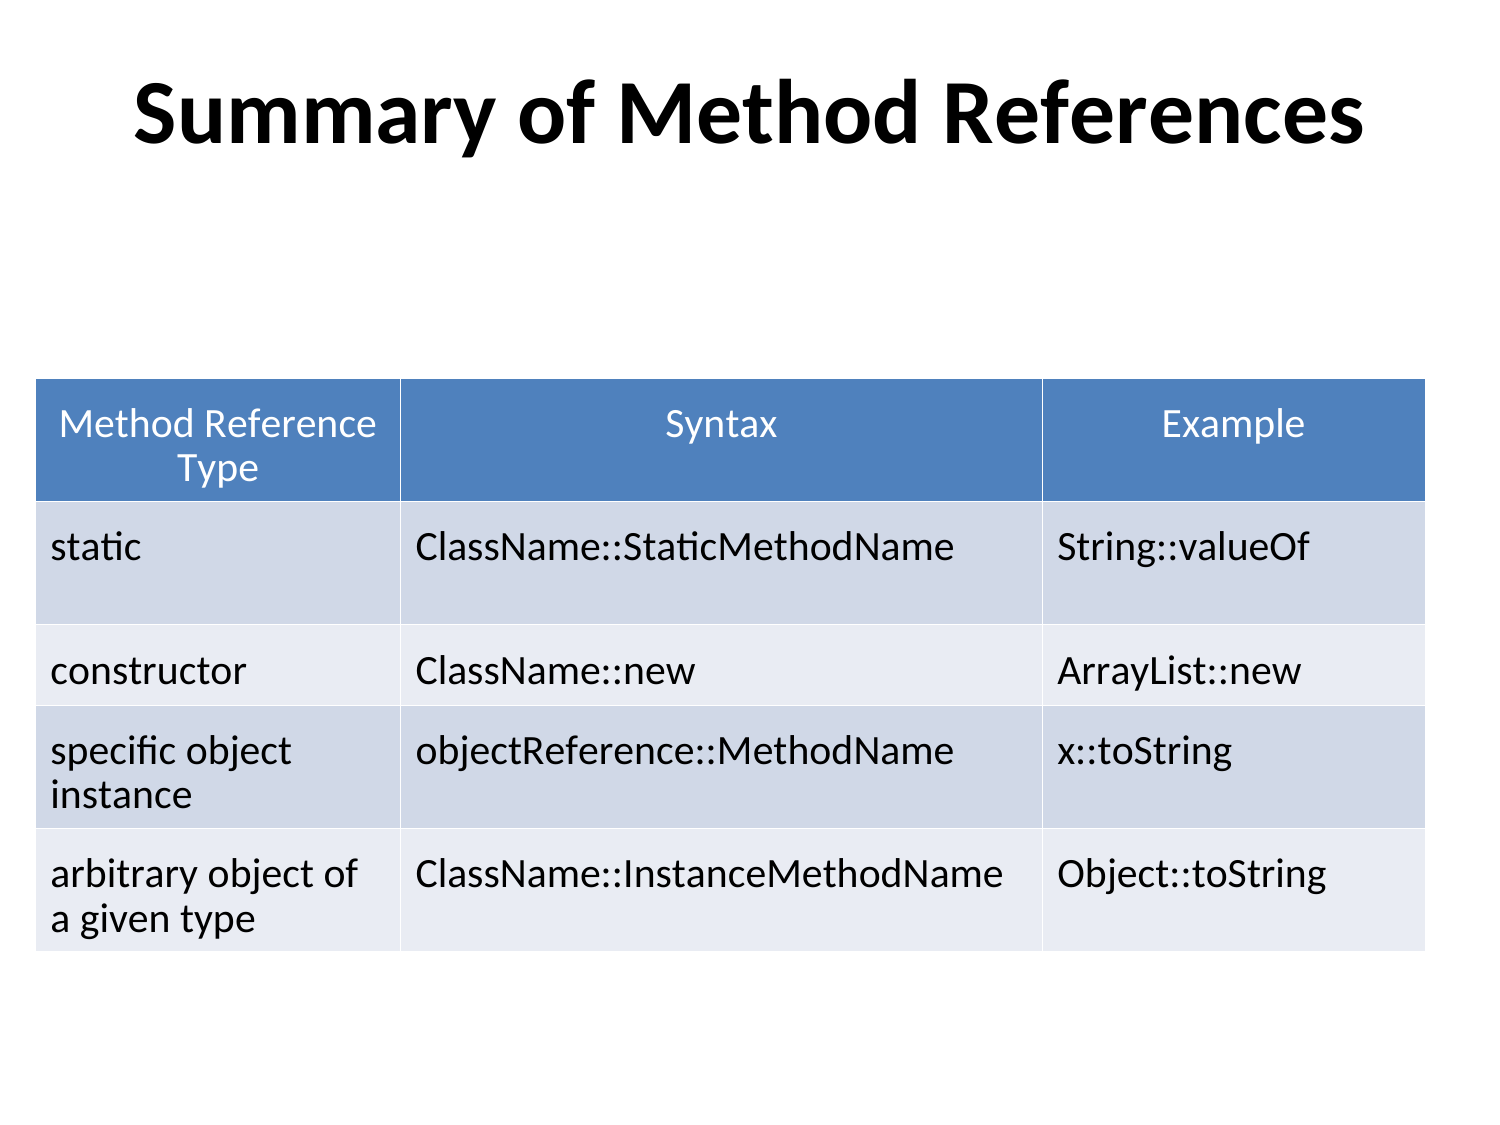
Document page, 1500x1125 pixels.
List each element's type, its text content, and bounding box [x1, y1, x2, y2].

table_cell static [36, 502, 400, 624]
table_cell Object::toString [1043, 829, 1425, 951]
title Summary of Method References [75, 45, 1426, 233]
table_cell arbitrary object of a given type [36, 829, 400, 951]
table_header Example [1043, 379, 1425, 501]
table_cell specific object instance [36, 706, 400, 828]
table_cell objectReference::MethodName [401, 706, 1042, 828]
table_cell String::valueOf [1043, 502, 1425, 624]
table_cell constructor [36, 625, 400, 705]
table_header Method Reference Type [36, 379, 400, 501]
table_cell ArrayList::new [1043, 625, 1425, 705]
table_cell ClassName::StaticMethodName [401, 502, 1042, 624]
table_cell ClassName::new [401, 625, 1042, 705]
table_header Syntax [401, 379, 1042, 501]
table_cell x::toString [1043, 706, 1425, 828]
table_cell ClassName::InstanceMethodName [401, 829, 1042, 951]
